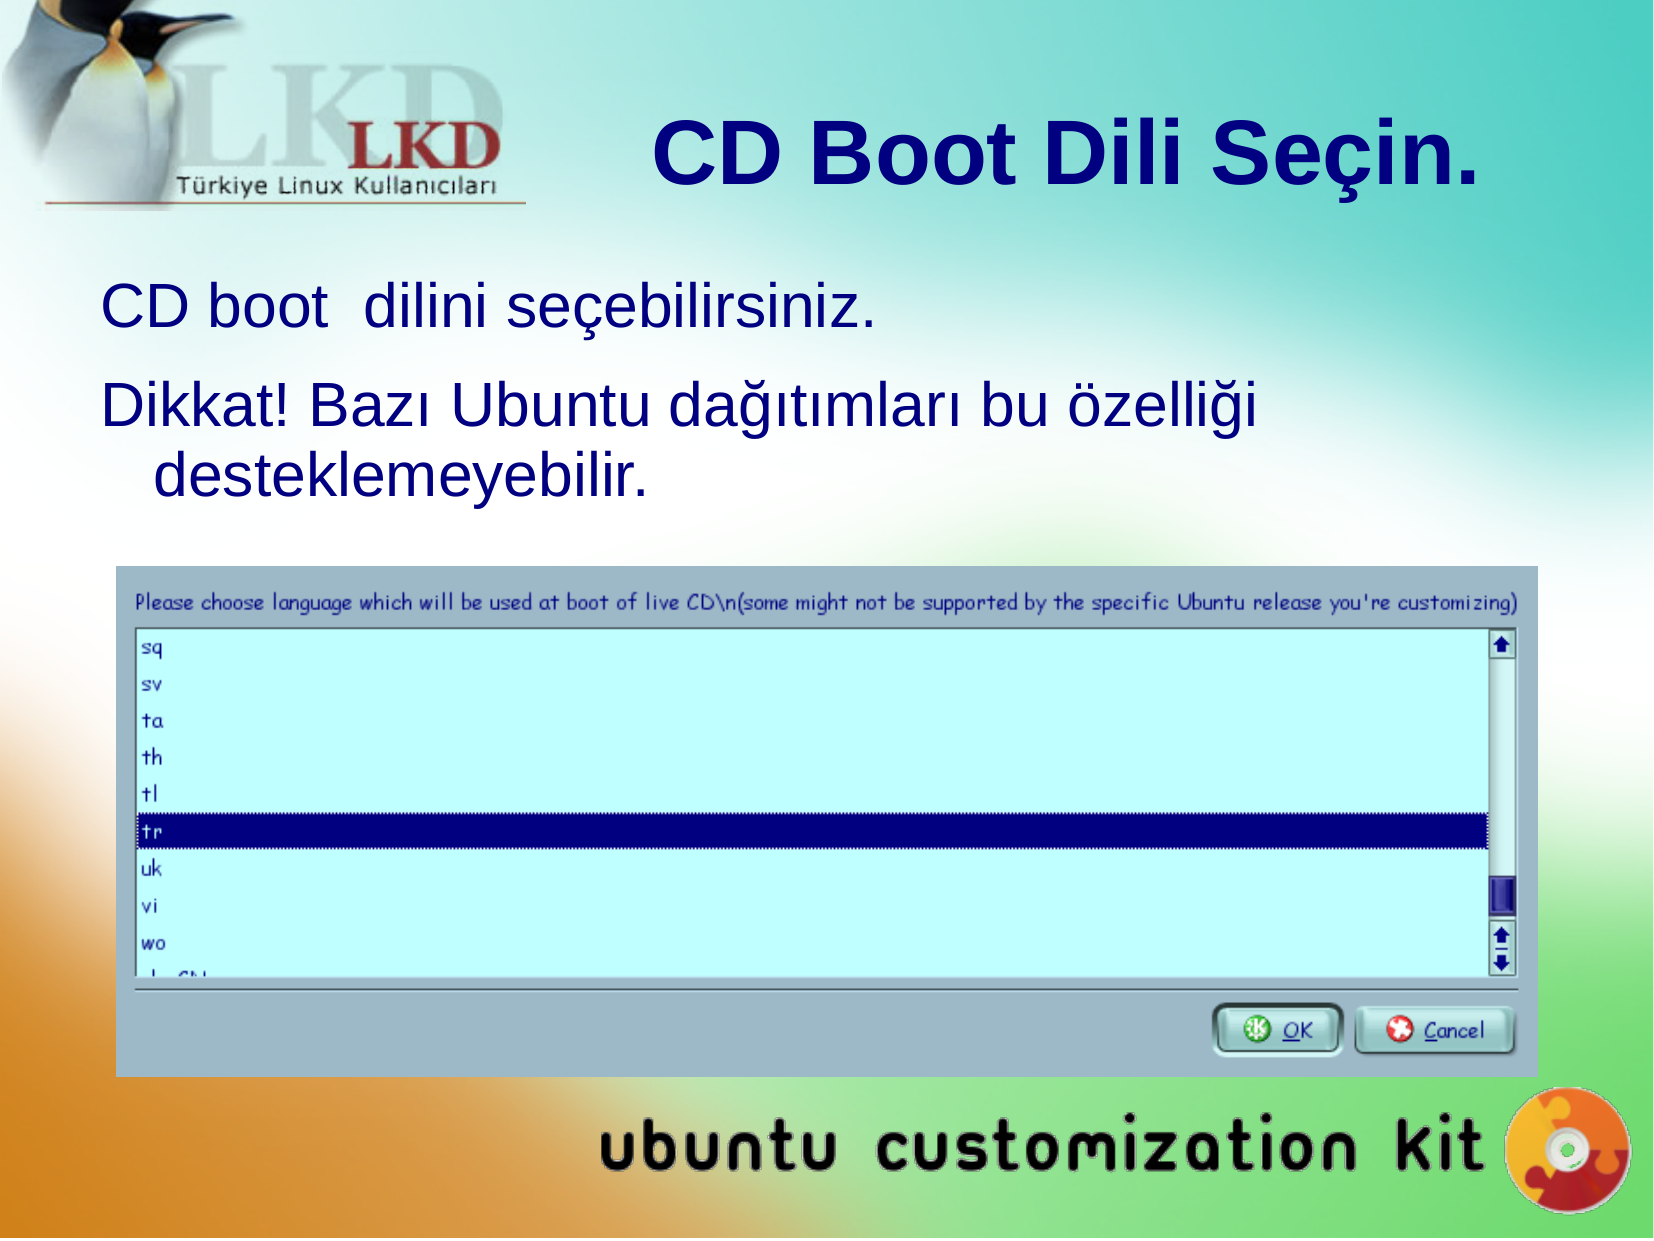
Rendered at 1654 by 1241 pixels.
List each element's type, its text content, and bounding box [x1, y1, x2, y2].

title CD Boot Dili Seçin. [562, 56, 1571, 250]
picture [0, 0, 1654, 1238]
list CD boot dilini seçebilirsiniz. Dikkat! Bazı Ubuntu dağıtımları bu özelliği desteklemeyebilir. [82, 271, 1538, 510]
